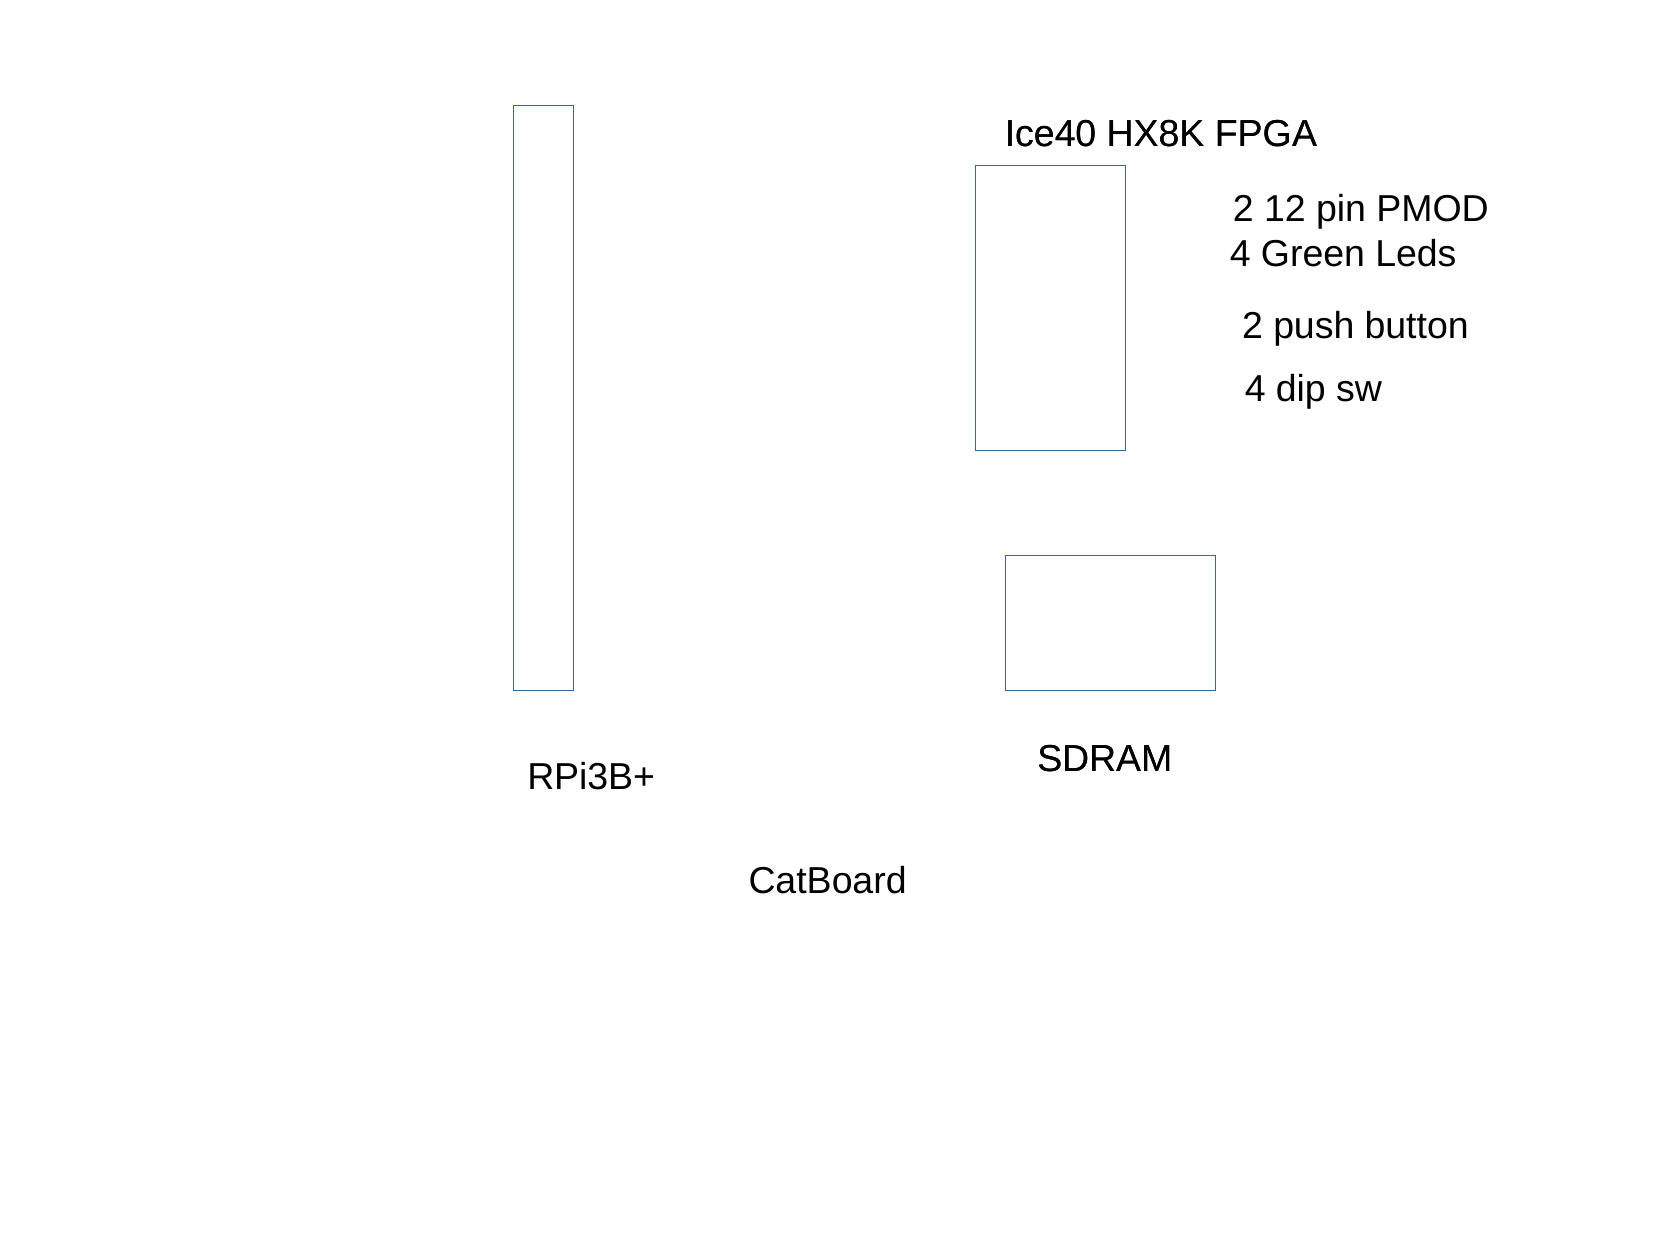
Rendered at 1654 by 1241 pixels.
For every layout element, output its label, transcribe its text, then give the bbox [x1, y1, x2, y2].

text_box [1005, 555, 1216, 691]
text_box Ice40 HX8K FPGA [990, 105, 1333, 162]
text_box SDRAM [1022, 730, 1188, 788]
text_box RPi3B+ [512, 748, 671, 806]
text_box 4 Green Leds [1215, 225, 1472, 282]
text_box 4 dip sw [1230, 360, 1397, 417]
text_box [513, 105, 574, 691]
text_box 2 push button [1227, 297, 1484, 355]
text_box 2 12 pin PMOD [1218, 180, 1504, 237]
text_box CatBoard [733, 851, 932, 909]
text_box [975, 165, 1126, 451]
